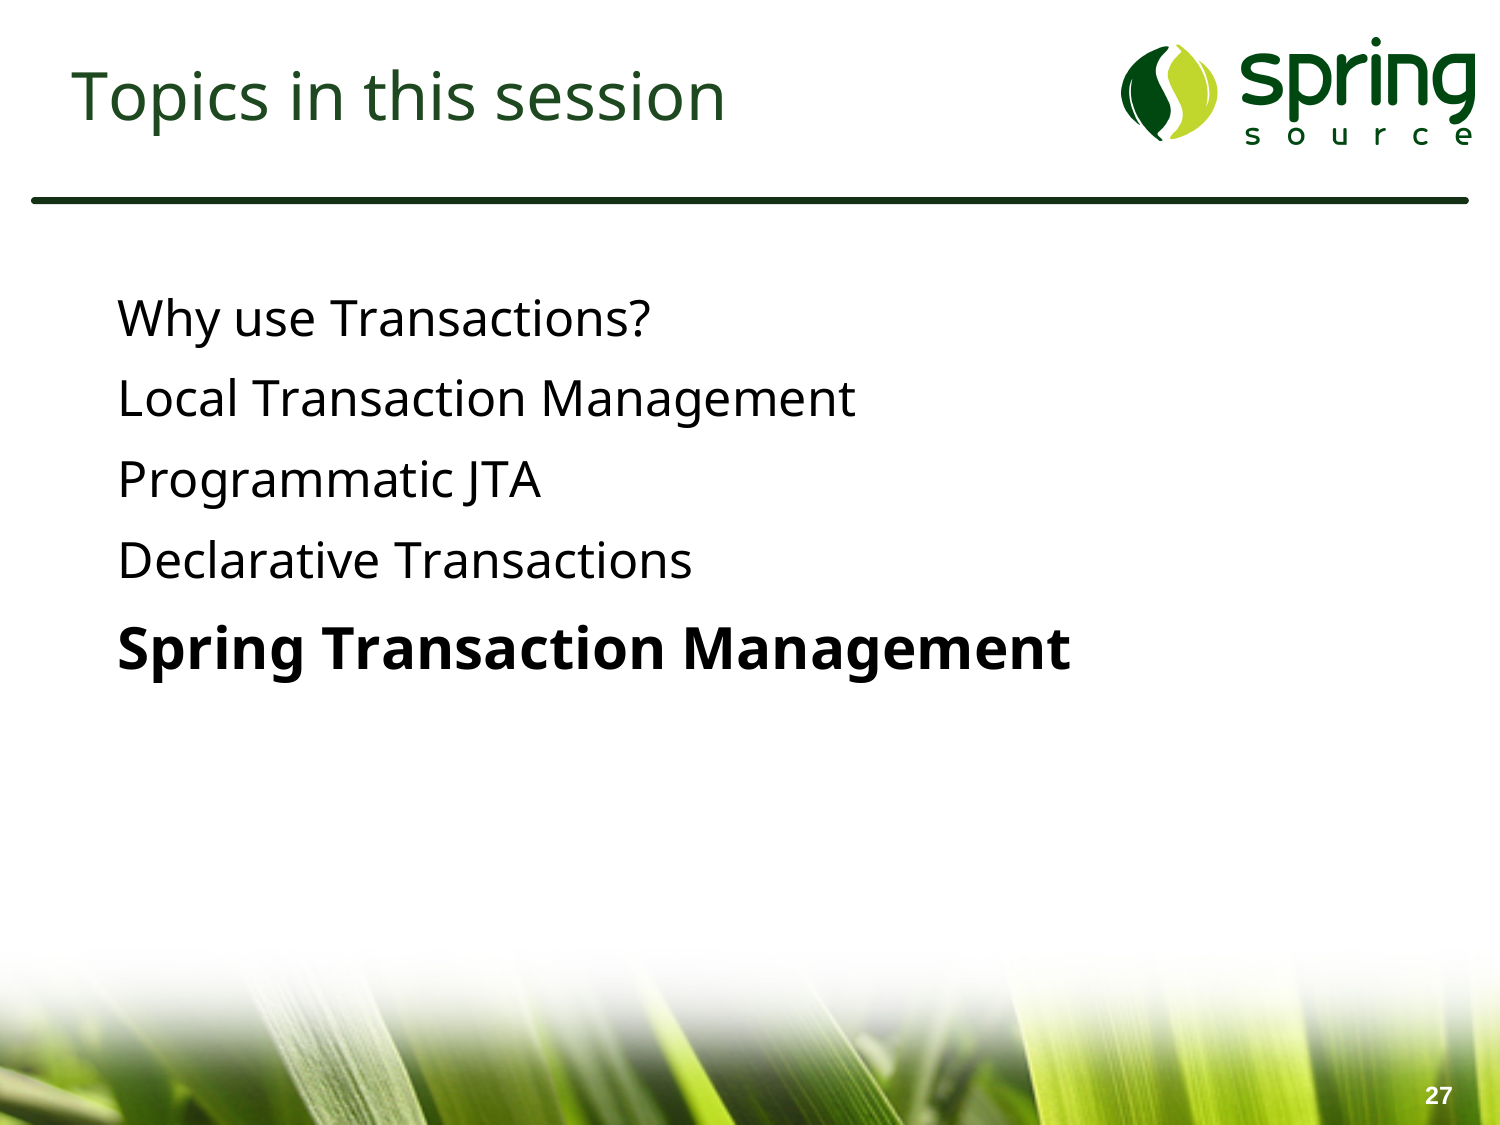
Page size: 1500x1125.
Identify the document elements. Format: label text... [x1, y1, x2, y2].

picture [1121, 37, 1475, 145]
list Why use Transactions? Local Transaction Management Programmatic JTA Declarative Transactions Spring Transaction Management [103, 275, 1394, 938]
title Topics in this session [56, 13, 1089, 176]
picture [0, 944, 1500, 1125]
